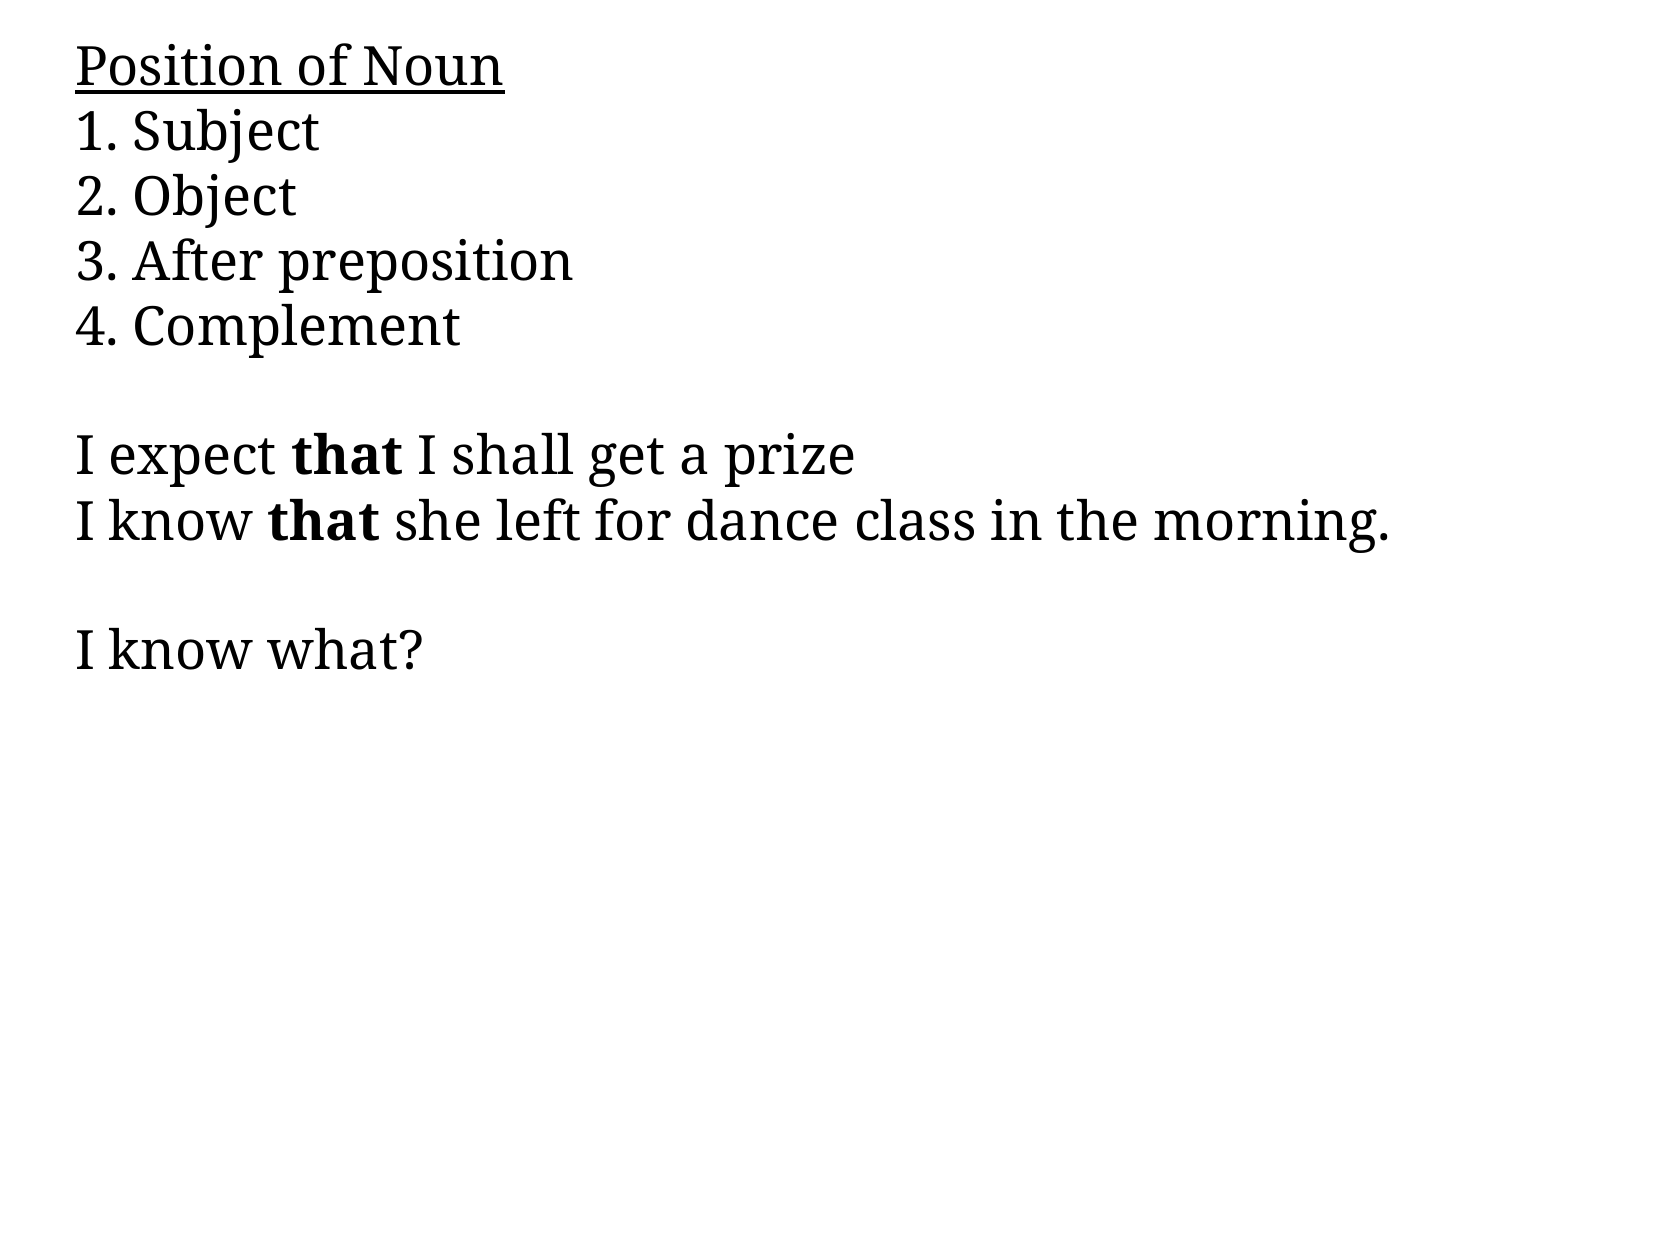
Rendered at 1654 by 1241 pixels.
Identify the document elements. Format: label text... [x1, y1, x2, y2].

text_box Position of Noun 1. Subject 2. Object 3. After preposition 4. Complement I expect that I shall get a prize I know that she left for dance class in the morning. I know what? [75, 30, 1560, 1140]
